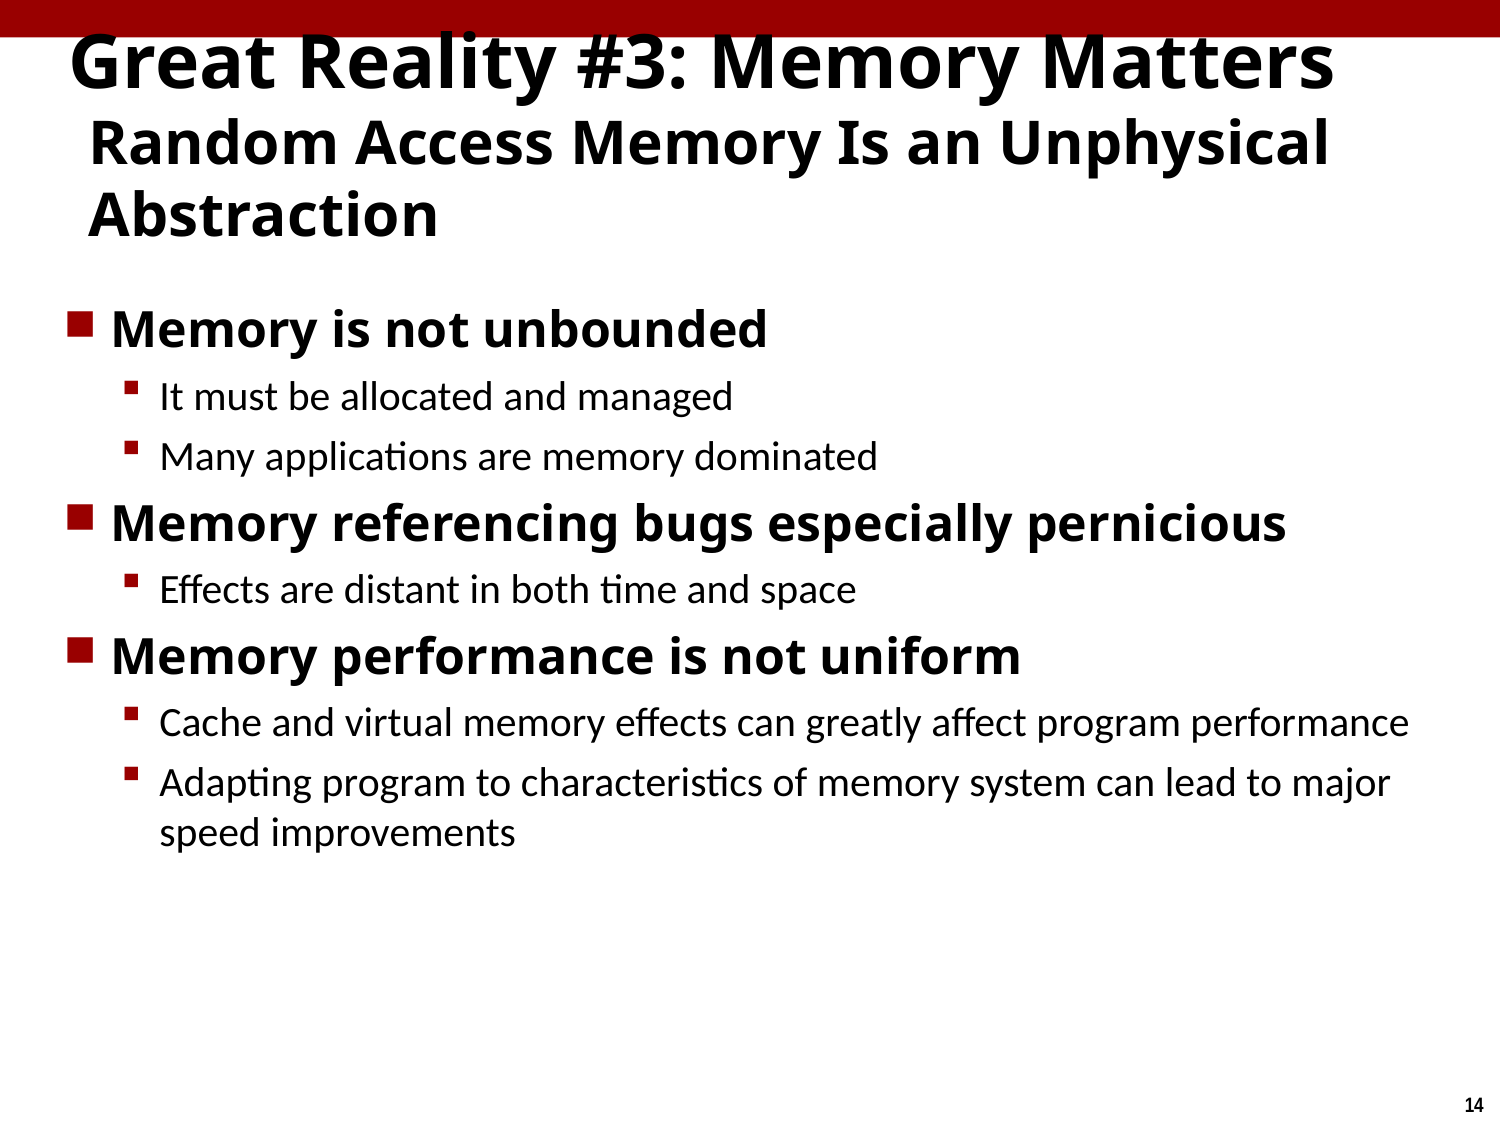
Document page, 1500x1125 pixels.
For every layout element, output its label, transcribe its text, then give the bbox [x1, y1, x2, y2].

list Memory is not unbounded It must be allocated and managed Many applications are memory dominated Memory referencing bugs especially pernicious Effects are distant in both time and space Memory performance is not uniform Cache and virtual memory effects can greatly affect program performance Adapting program to characteristics of memory system can lead to major speed improvements [62, 229, 1438, 1121]
title Great Reality #3: Memory Matters Random Access Memory Is an Unphysical Abstraction [62, 41, 1438, 221]
